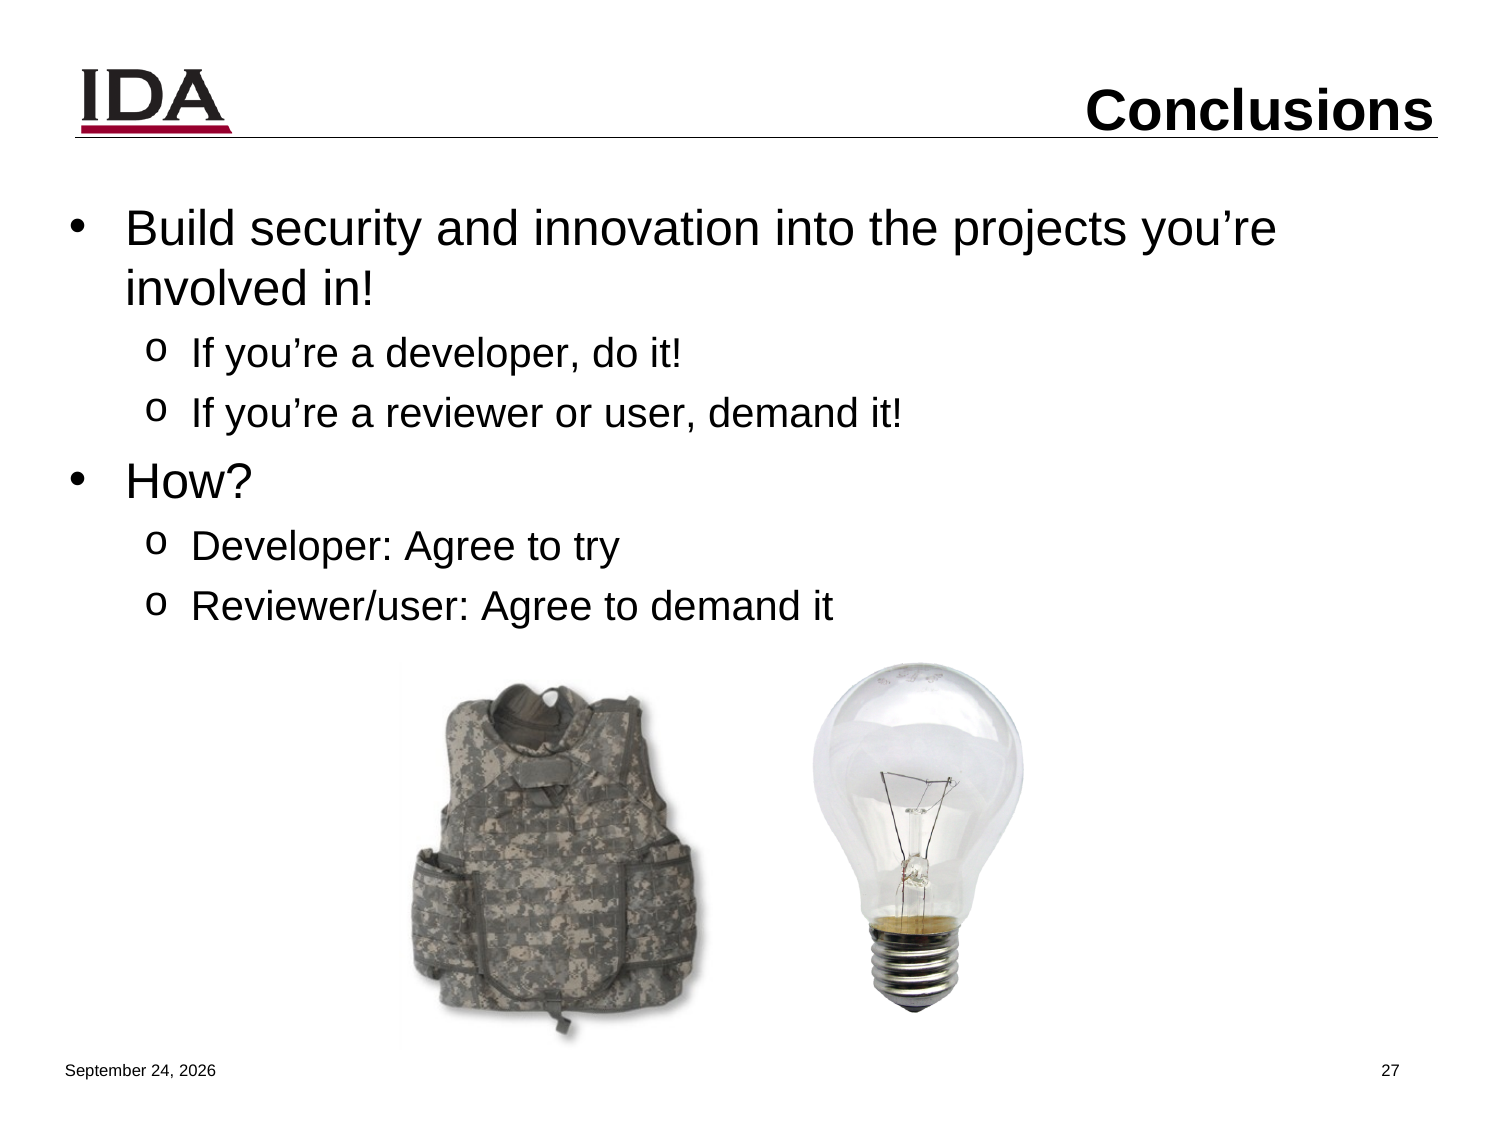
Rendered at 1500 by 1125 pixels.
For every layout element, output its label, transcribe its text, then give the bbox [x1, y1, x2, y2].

text_box <number> [1102, 1012, 1415, 1088]
picture [399, 662, 726, 1050]
picture [812, 662, 1024, 1013]
title Conclusions [425, 64, 1450, 150]
list Build security and innovation into the projects you’re involved in! If you’re a developer, do it! If you’re a reviewer or user, demand it! How? Developer: Agree to try Reviewer/user: Agree to demand it [53, 187, 1401, 1013]
text_box November 9, 2011 [49, 1012, 363, 1088]
picture [77, 65, 233, 138]
